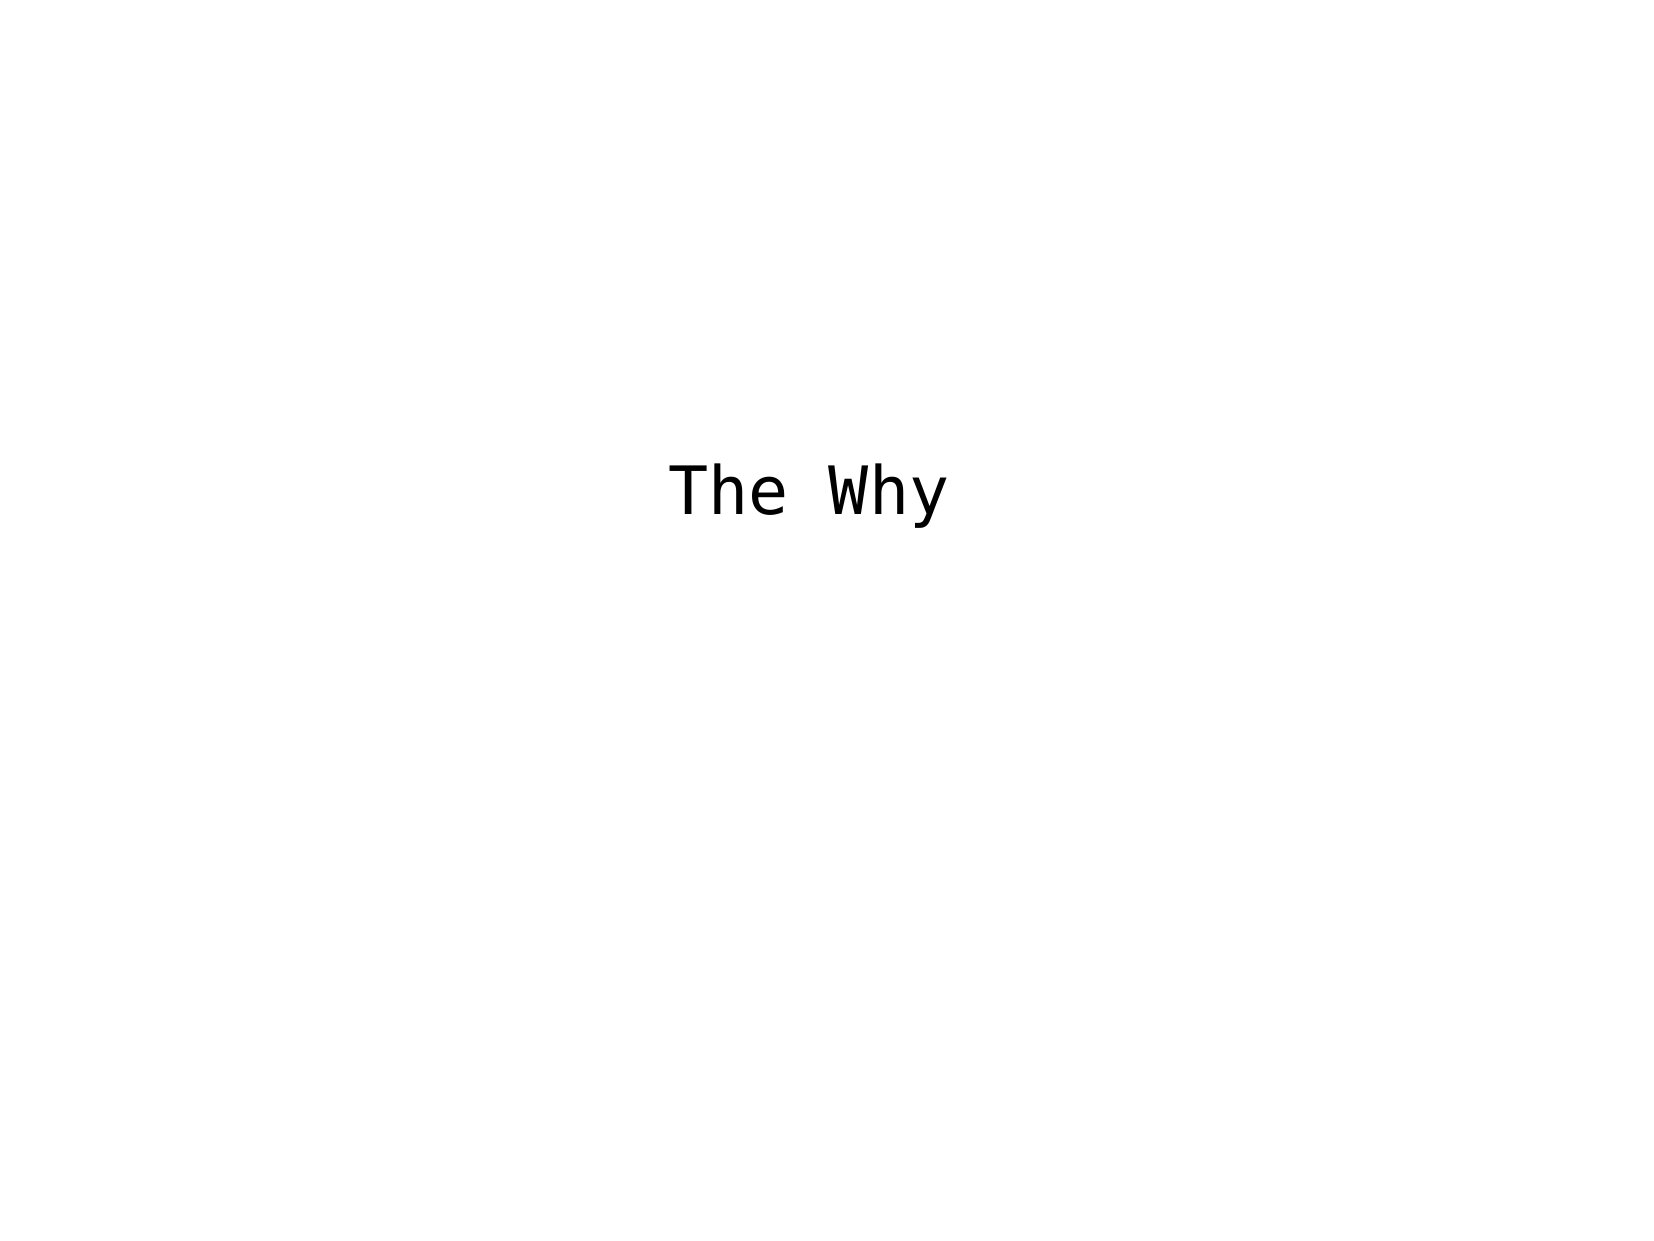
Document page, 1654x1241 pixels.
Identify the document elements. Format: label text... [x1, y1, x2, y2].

text_box The Why [206, 295, 1388, 723]
